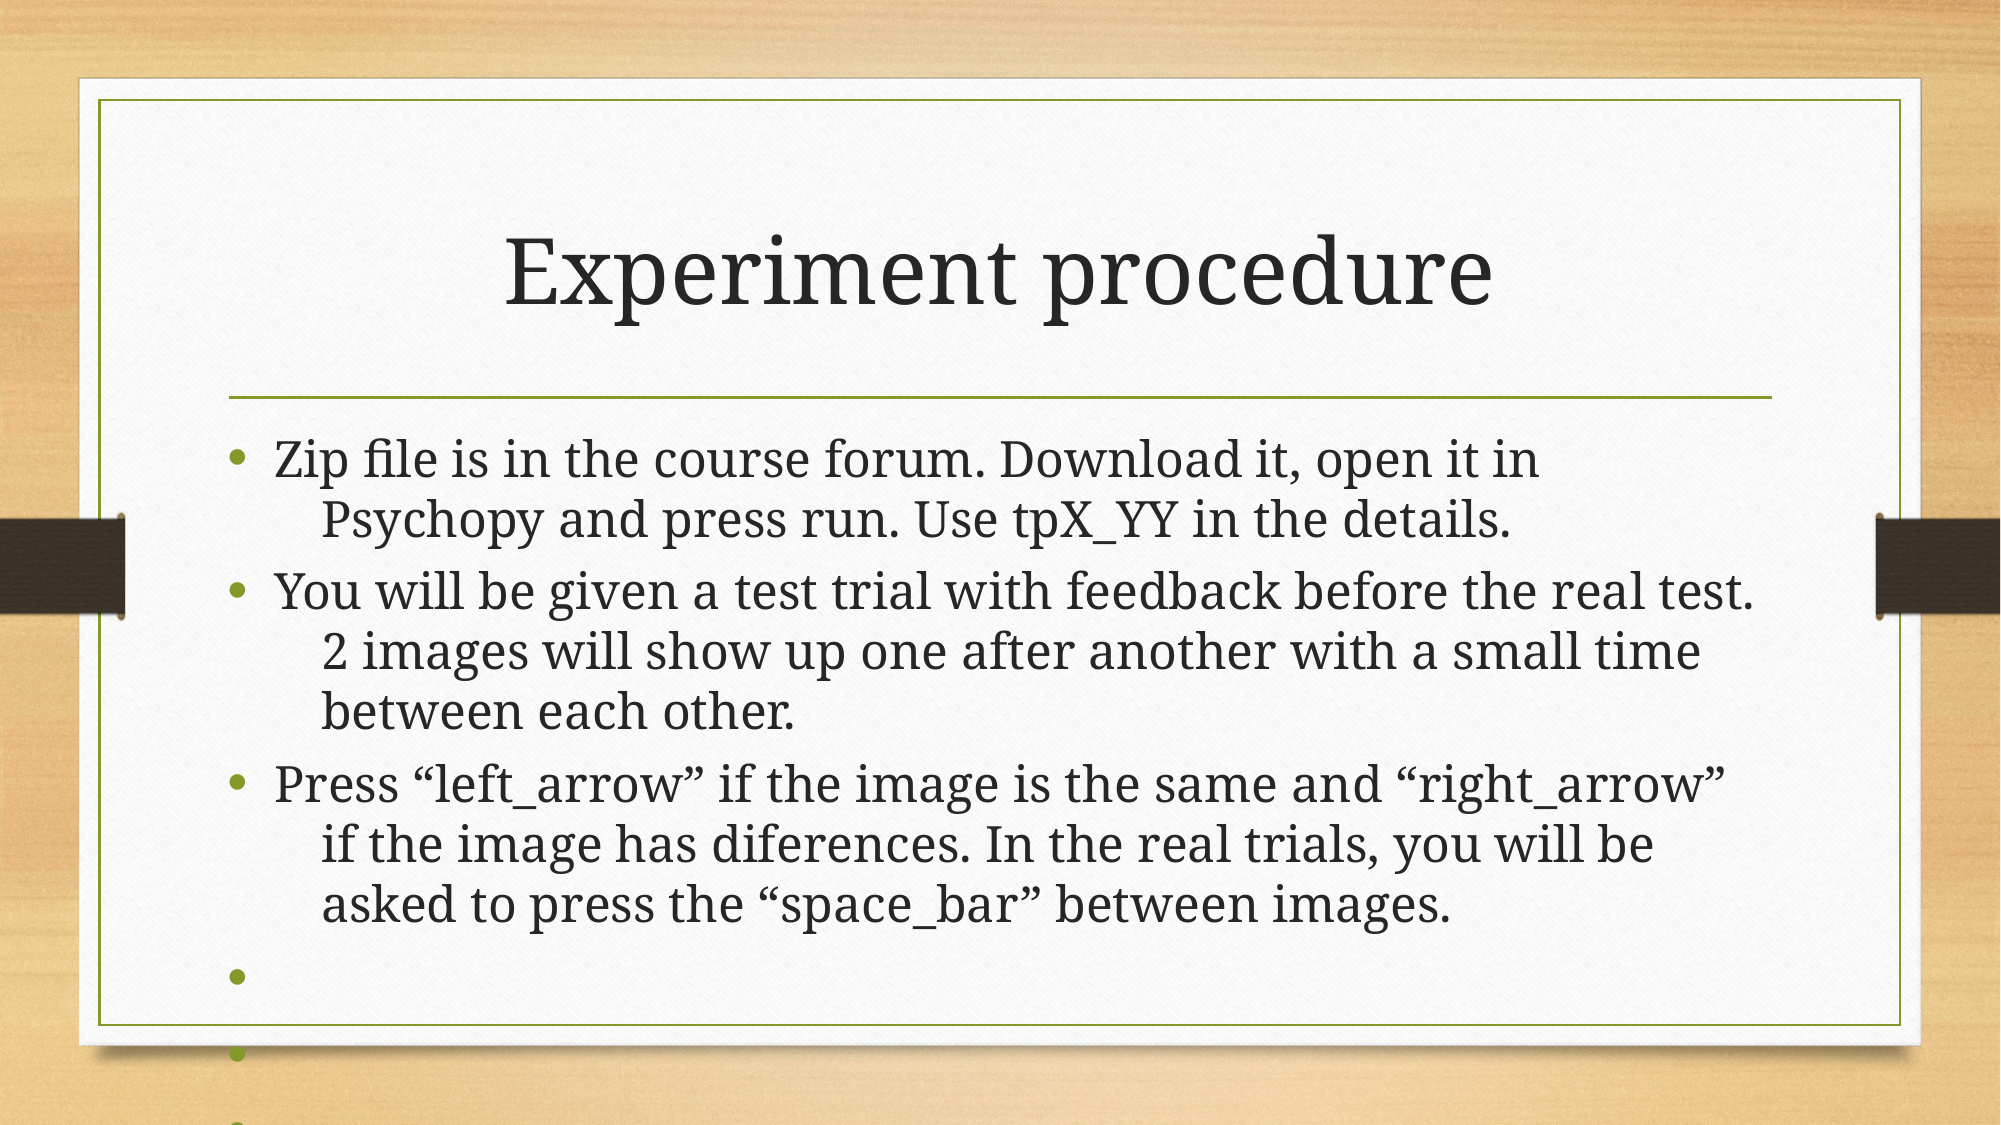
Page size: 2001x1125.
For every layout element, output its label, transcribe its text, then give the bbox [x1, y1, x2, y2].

list Zip file is in the course forum. Download it, open it in Psychopy and press run. Use tpX_YY in the details. You will be given a test trial with feedback before the real test. 2 images will show up one after another with a small time between each other. Press “left_arrow” if the image is the same and “right_arrow” if the image has diferences. In the real trials, you will be asked to press the “space_bar” between images. [212, 419, 1788, 964]
title Experiment procedure [212, 161, 1788, 376]
